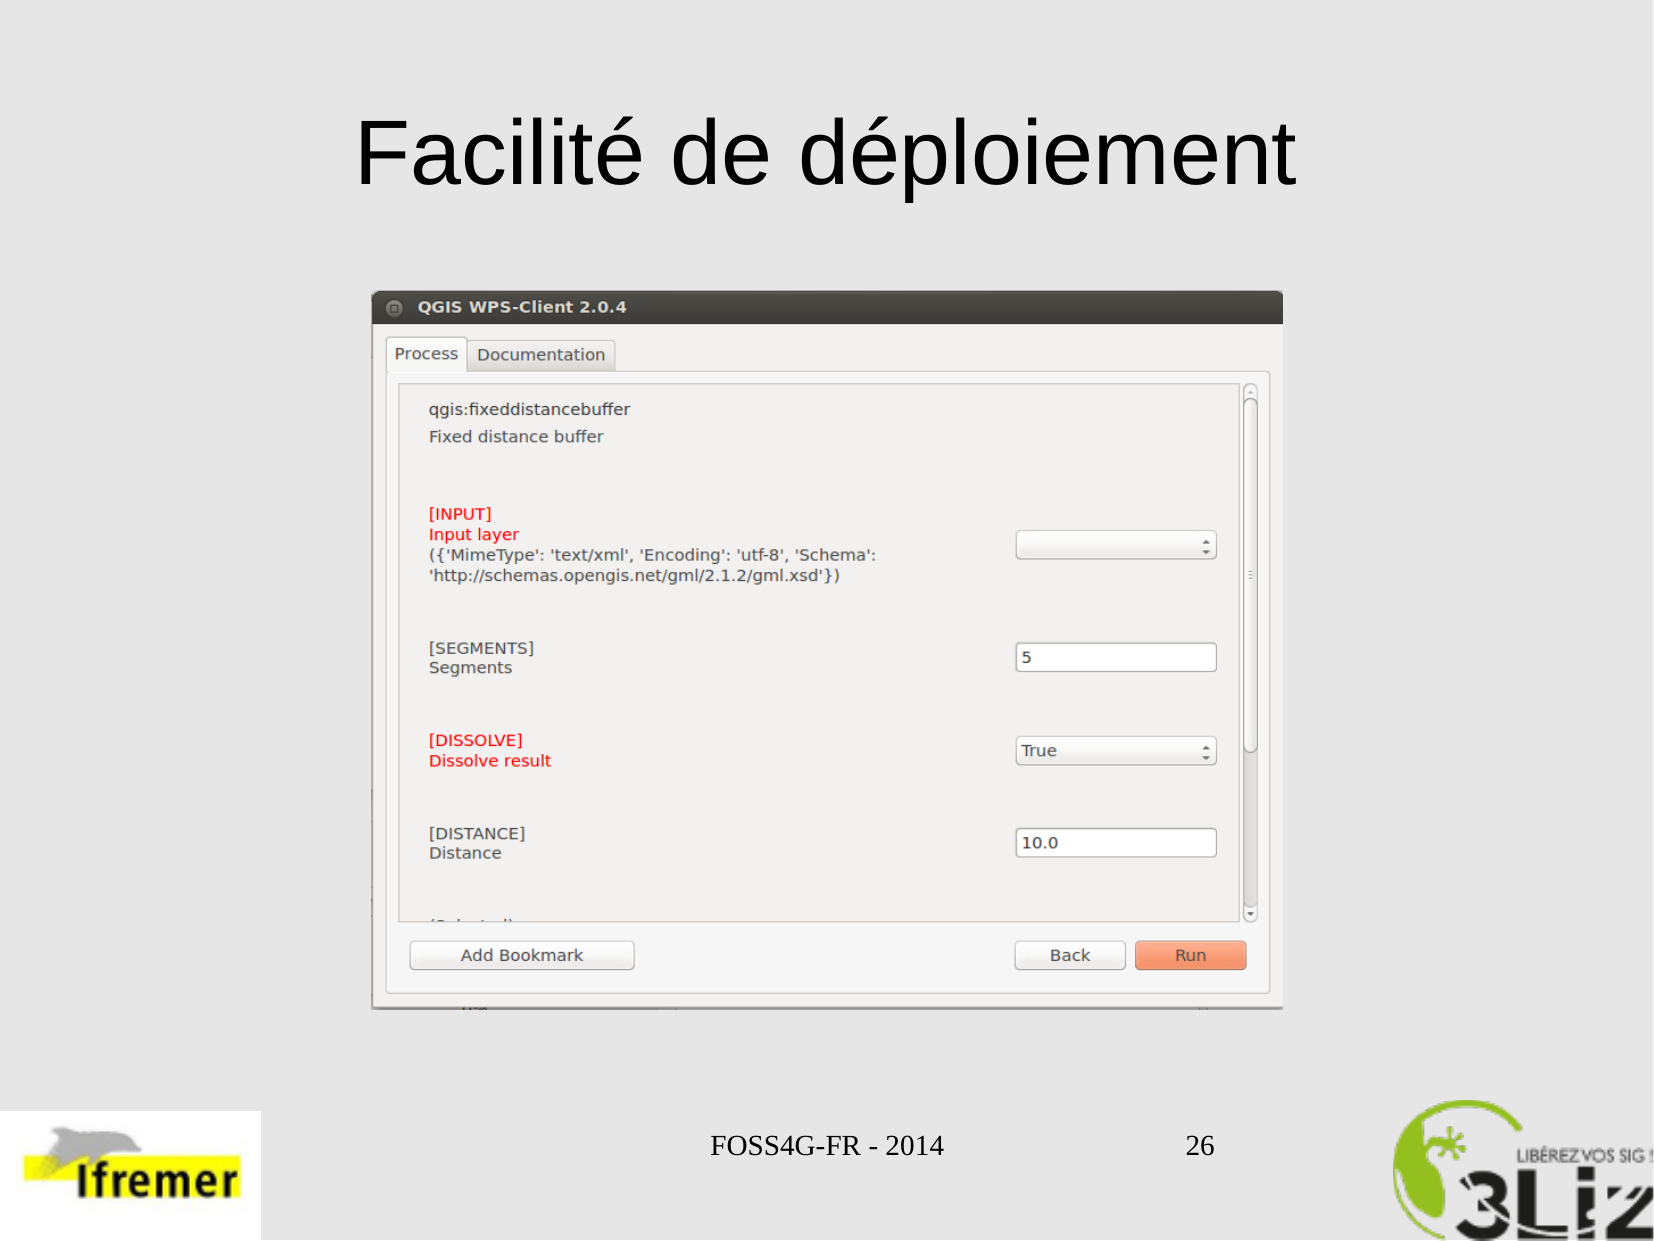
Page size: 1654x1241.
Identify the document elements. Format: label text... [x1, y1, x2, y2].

picture [371, 290, 1283, 1010]
picture [1393, 1100, 1654, 1241]
title Facilité de déploiement [82, 49, 1571, 257]
picture [0, 1111, 261, 1241]
